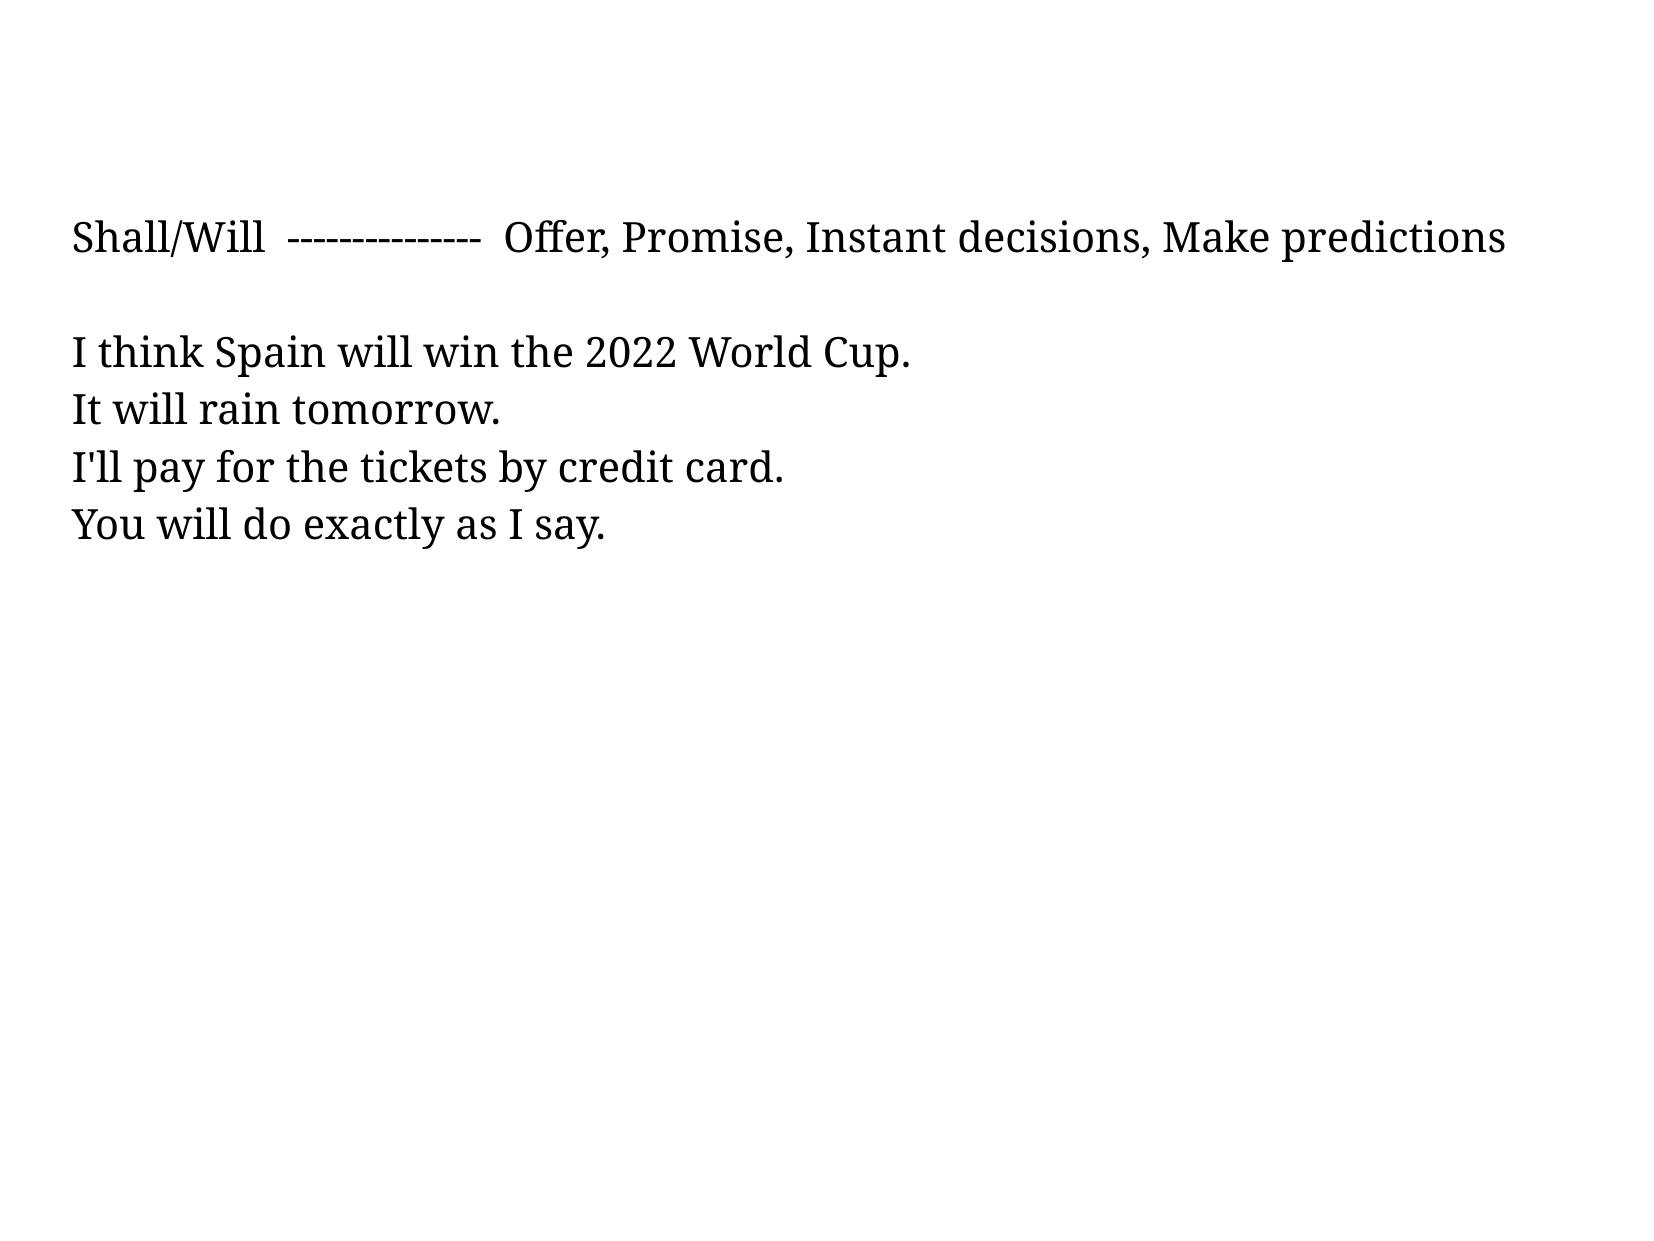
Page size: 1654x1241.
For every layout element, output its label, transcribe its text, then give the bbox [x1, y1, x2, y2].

text_box Shall/Will --------------- Offer, Promise, Instant decisions, Make predictions I think Spain will win the 2022 World Cup. It will rain tomorrow. I'll pay for the tickets by credit card. You will do exactly as I say. [71, 31, 1560, 1140]
